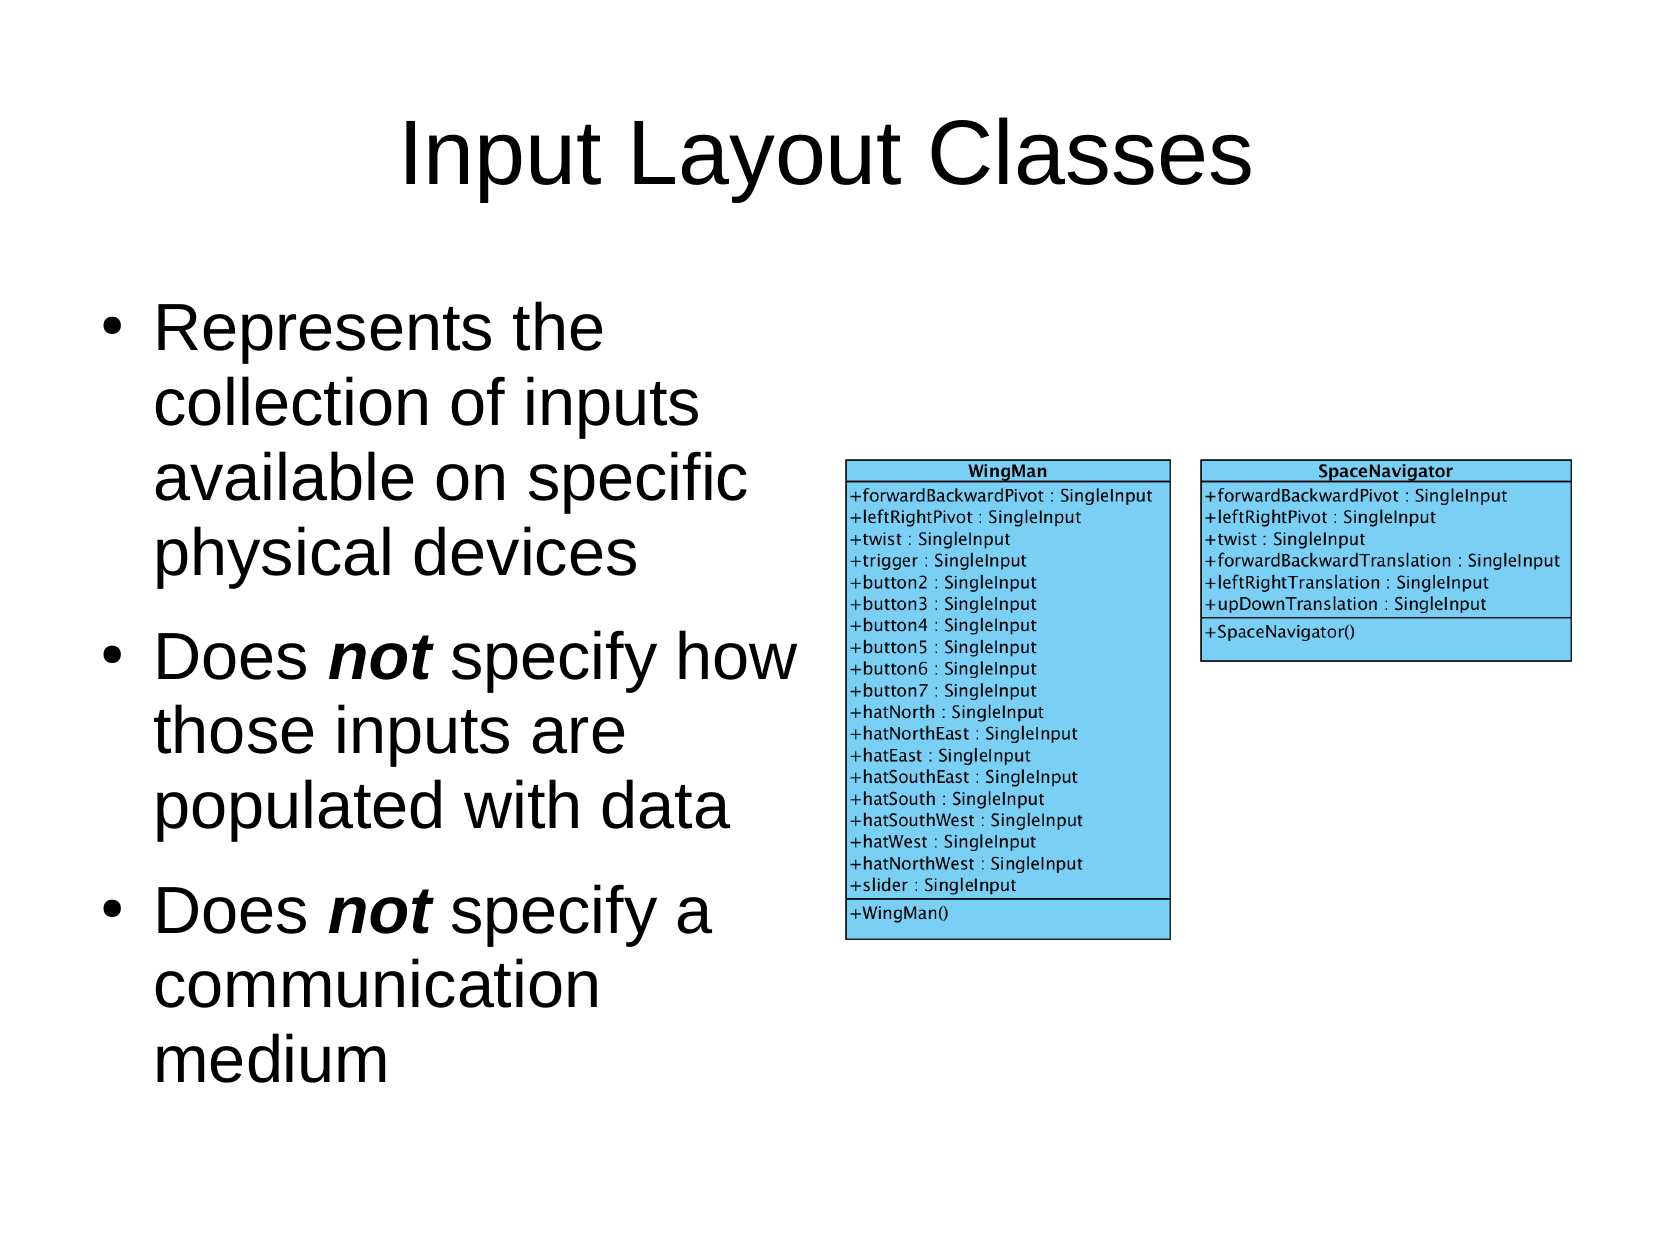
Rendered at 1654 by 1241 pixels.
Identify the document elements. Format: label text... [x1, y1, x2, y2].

picture [845, 459, 1572, 940]
list Represents the collection of inputs available on specific physical devices Does not specify how those inputs are populated with data Does not specify a communication medium [82, 290, 809, 1097]
title Input Layout Classes [82, 56, 1571, 250]
